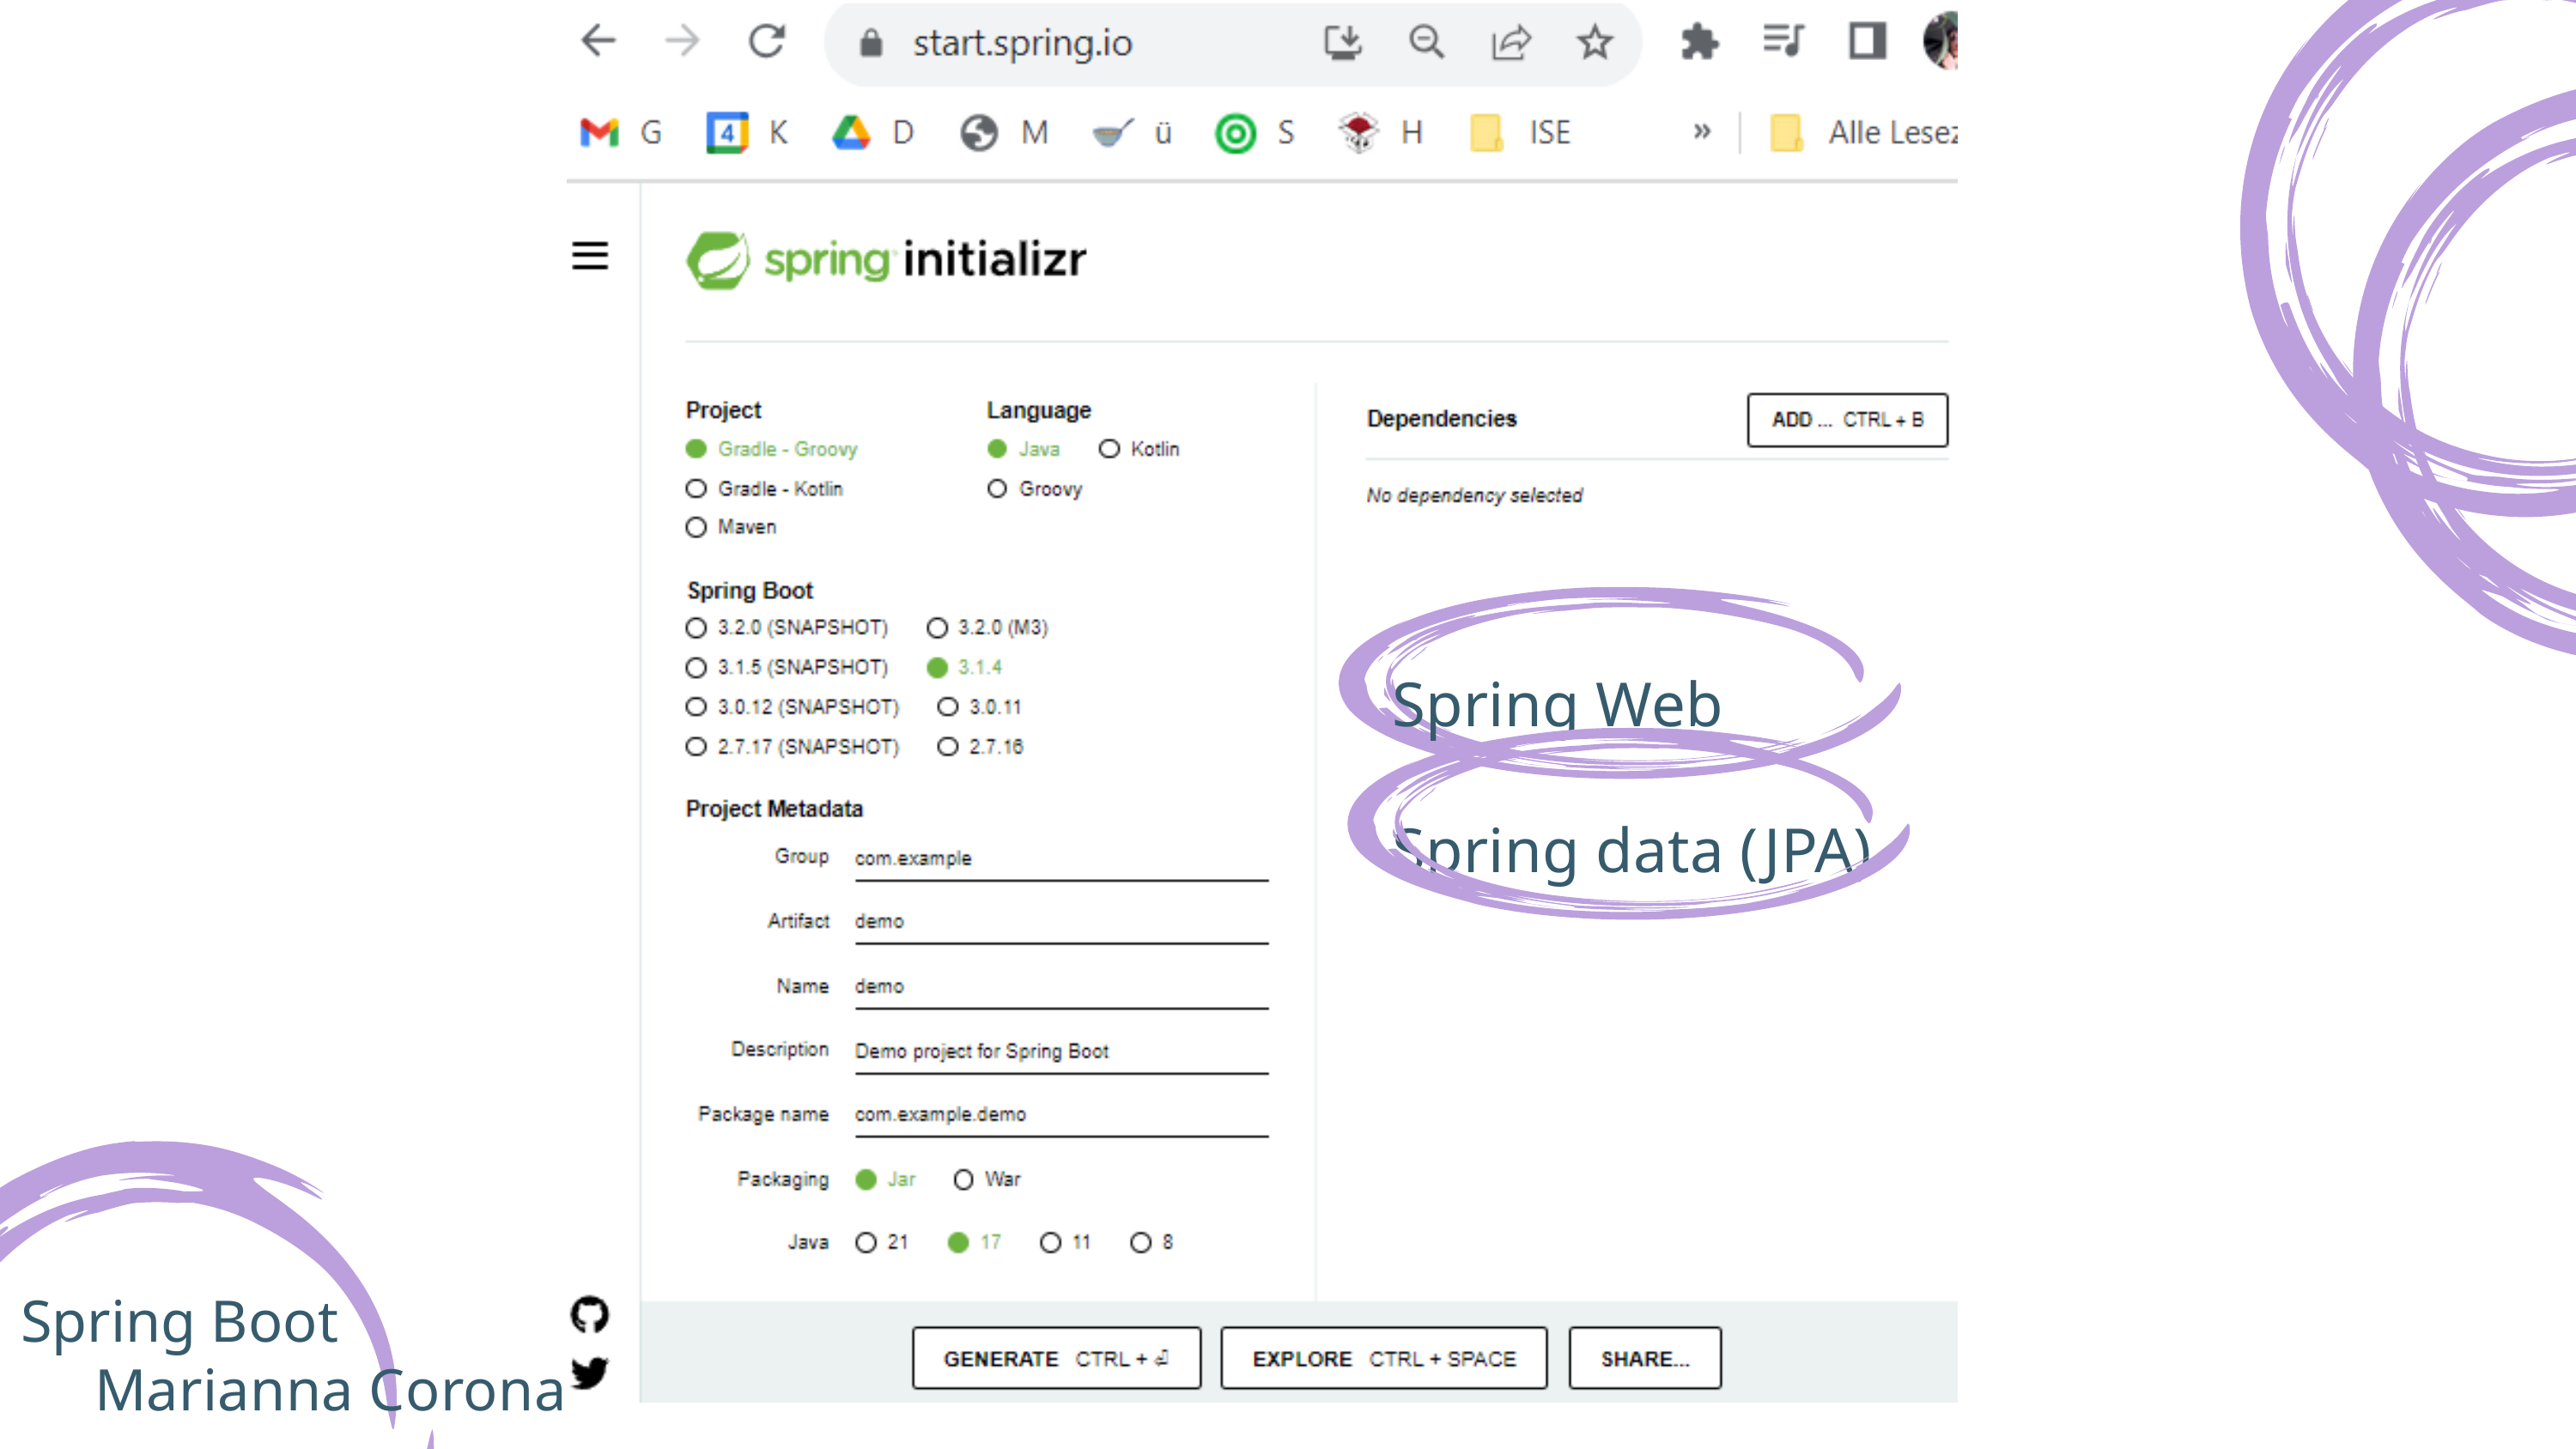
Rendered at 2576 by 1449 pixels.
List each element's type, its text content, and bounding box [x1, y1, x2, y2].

text_box [1338, 586, 1911, 920]
text_box [2239, 0, 2576, 663]
picture [567, 3, 1958, 1403]
text_box Spring Boot Marianna Corona [8, 1278, 2530, 1431]
text_box [0, 1140, 434, 1449]
text_box Spring Web Spring data (JPA) [1379, 586, 1996, 870]
